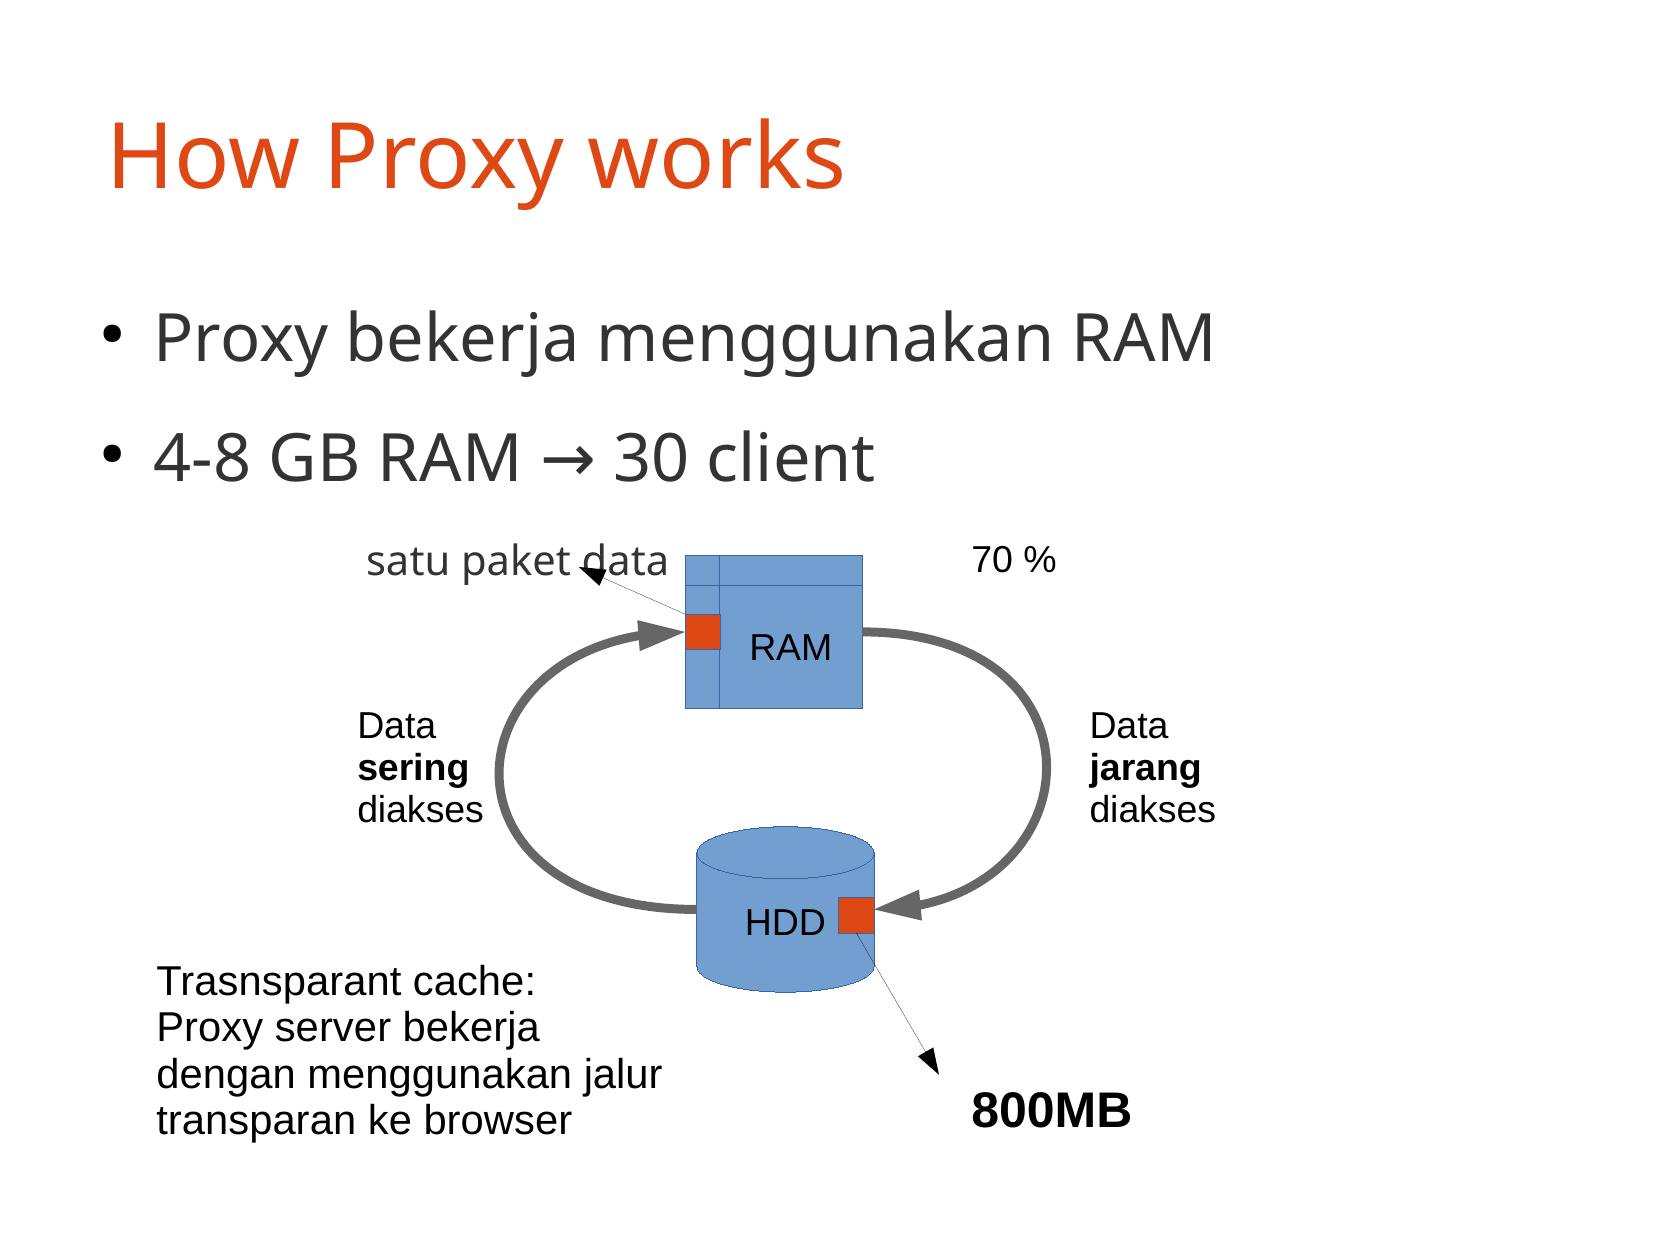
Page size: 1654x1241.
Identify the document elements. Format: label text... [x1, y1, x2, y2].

text_box [838, 897, 875, 934]
text_box [685, 614, 721, 650]
title How Proxy works [82, 49, 1571, 257]
list Proxy bekerja menggunakan RAM 4-8 GB RAM → 30 client satu paket data [82, 290, 1571, 1010]
text_box Trasnsparant cache: Proxy server bekerja dengan menggunakan jalur transparan ke browser [141, 950, 686, 1154]
text_box 800MB [956, 1074, 1193, 1146]
